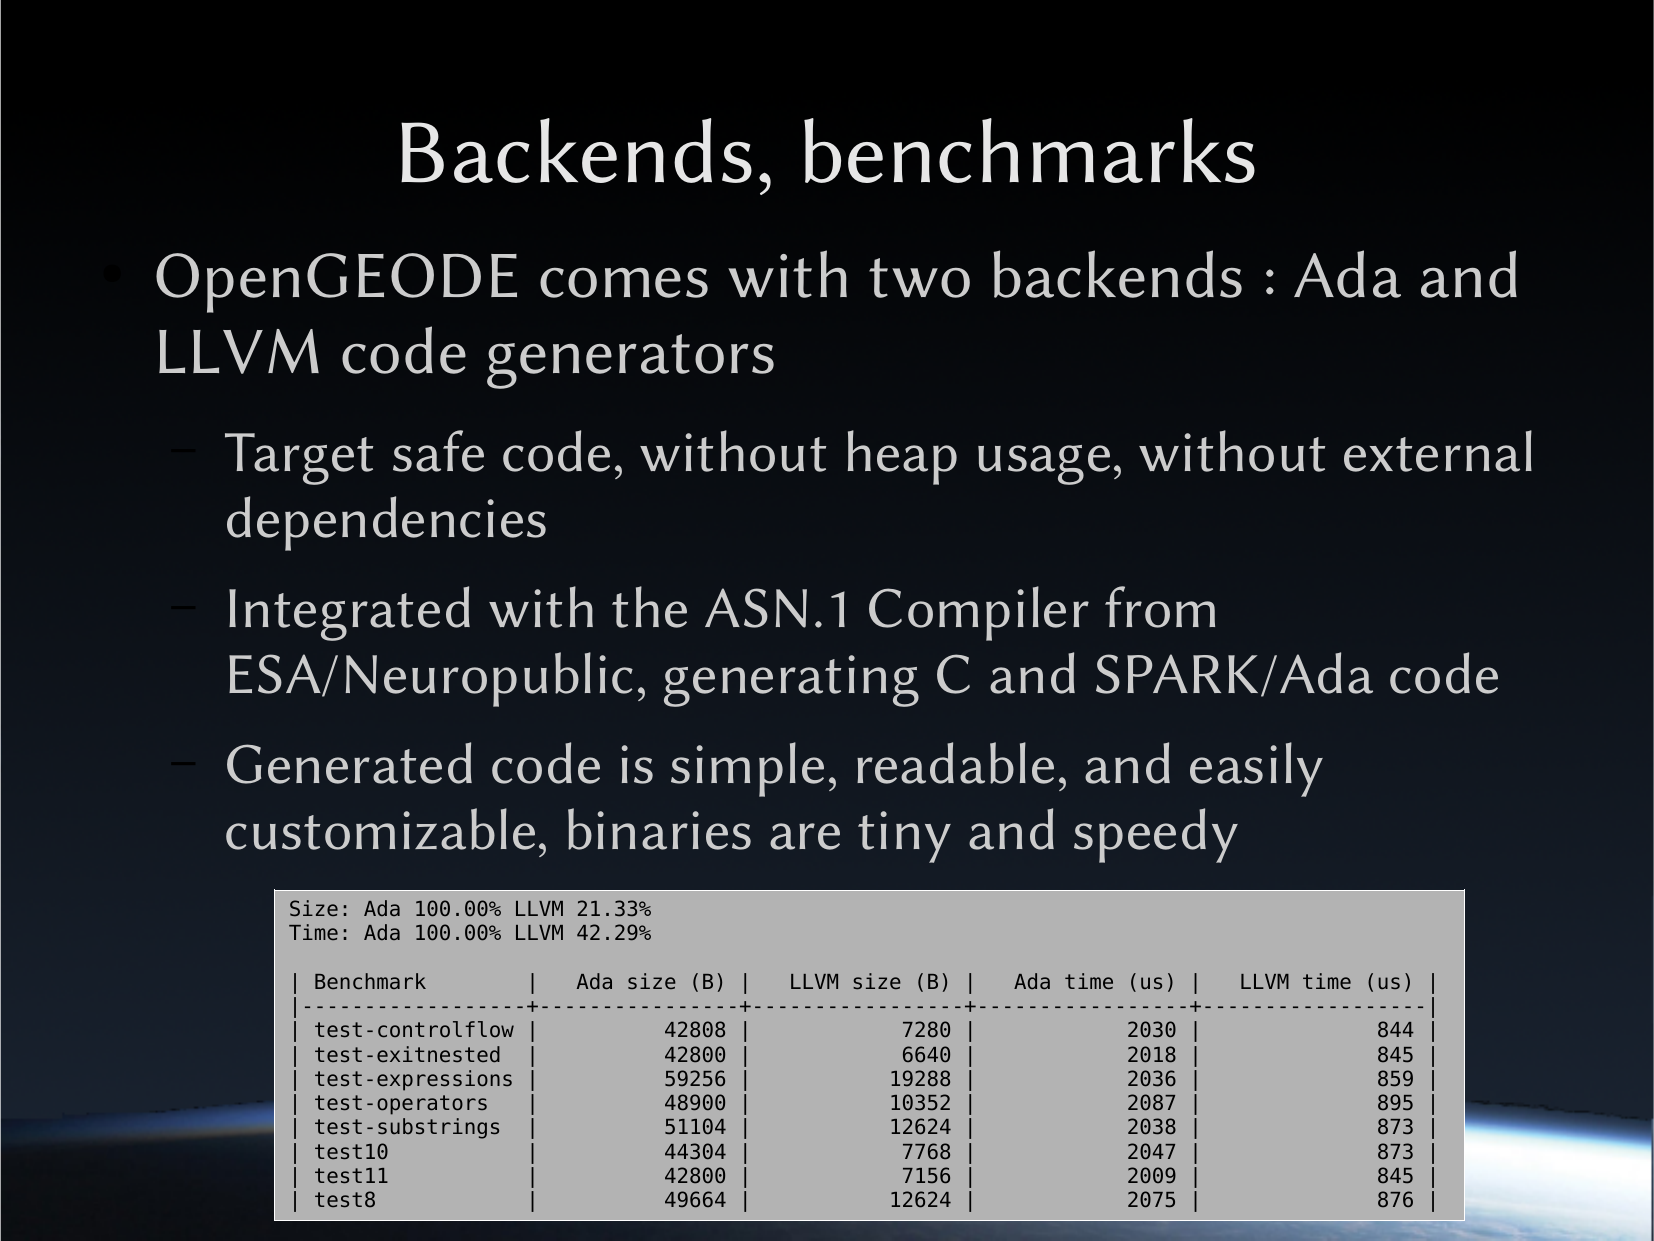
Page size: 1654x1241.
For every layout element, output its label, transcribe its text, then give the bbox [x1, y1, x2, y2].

list OpenGEODE comes with two backends : Ada and LLVM code generators Target safe code, without heap usage, without external dependencies Integrated with the ASN.1 Compiler from ESA/Neuropublic, generating C and SPARK/Ada code Generated code is simple, readable, and easily customizable, binaries are tiny and speedy [82, 237, 1538, 957]
picture [0, 0, 1654, 1241]
title Backends, benchmarks [82, 49, 1571, 257]
table_header Size: Ada 100.00% LLVM 21.33% Time: Ada 100.00% LLVM 42.29% | Benchmark | Ada size (B) | LLVM size (B) | Ada time (us) | LLVM time (us) | |------------------+----------------+-----------------+-----------------+------------------| | test-controlflow | 42808 | 7280 | 2030 | 844 | | test-exitnested | 42800 | 6640 | 2018 | 845 | | test-expressions | 59256 | 19288 | 2036 | 859 | | test-operators | 48900 | 10352 | 2087 | 895 | | test-substrings | 51104 | 12624 | 2038 | 873 | | test10 | 44304 | 7768 | 2047 | 873 | | test11 | 42800 | 7156 | 2009 | 845 | | test8 | 49664 | 12624 | 2075 | 876 | [275, 891, 1464, 1220]
